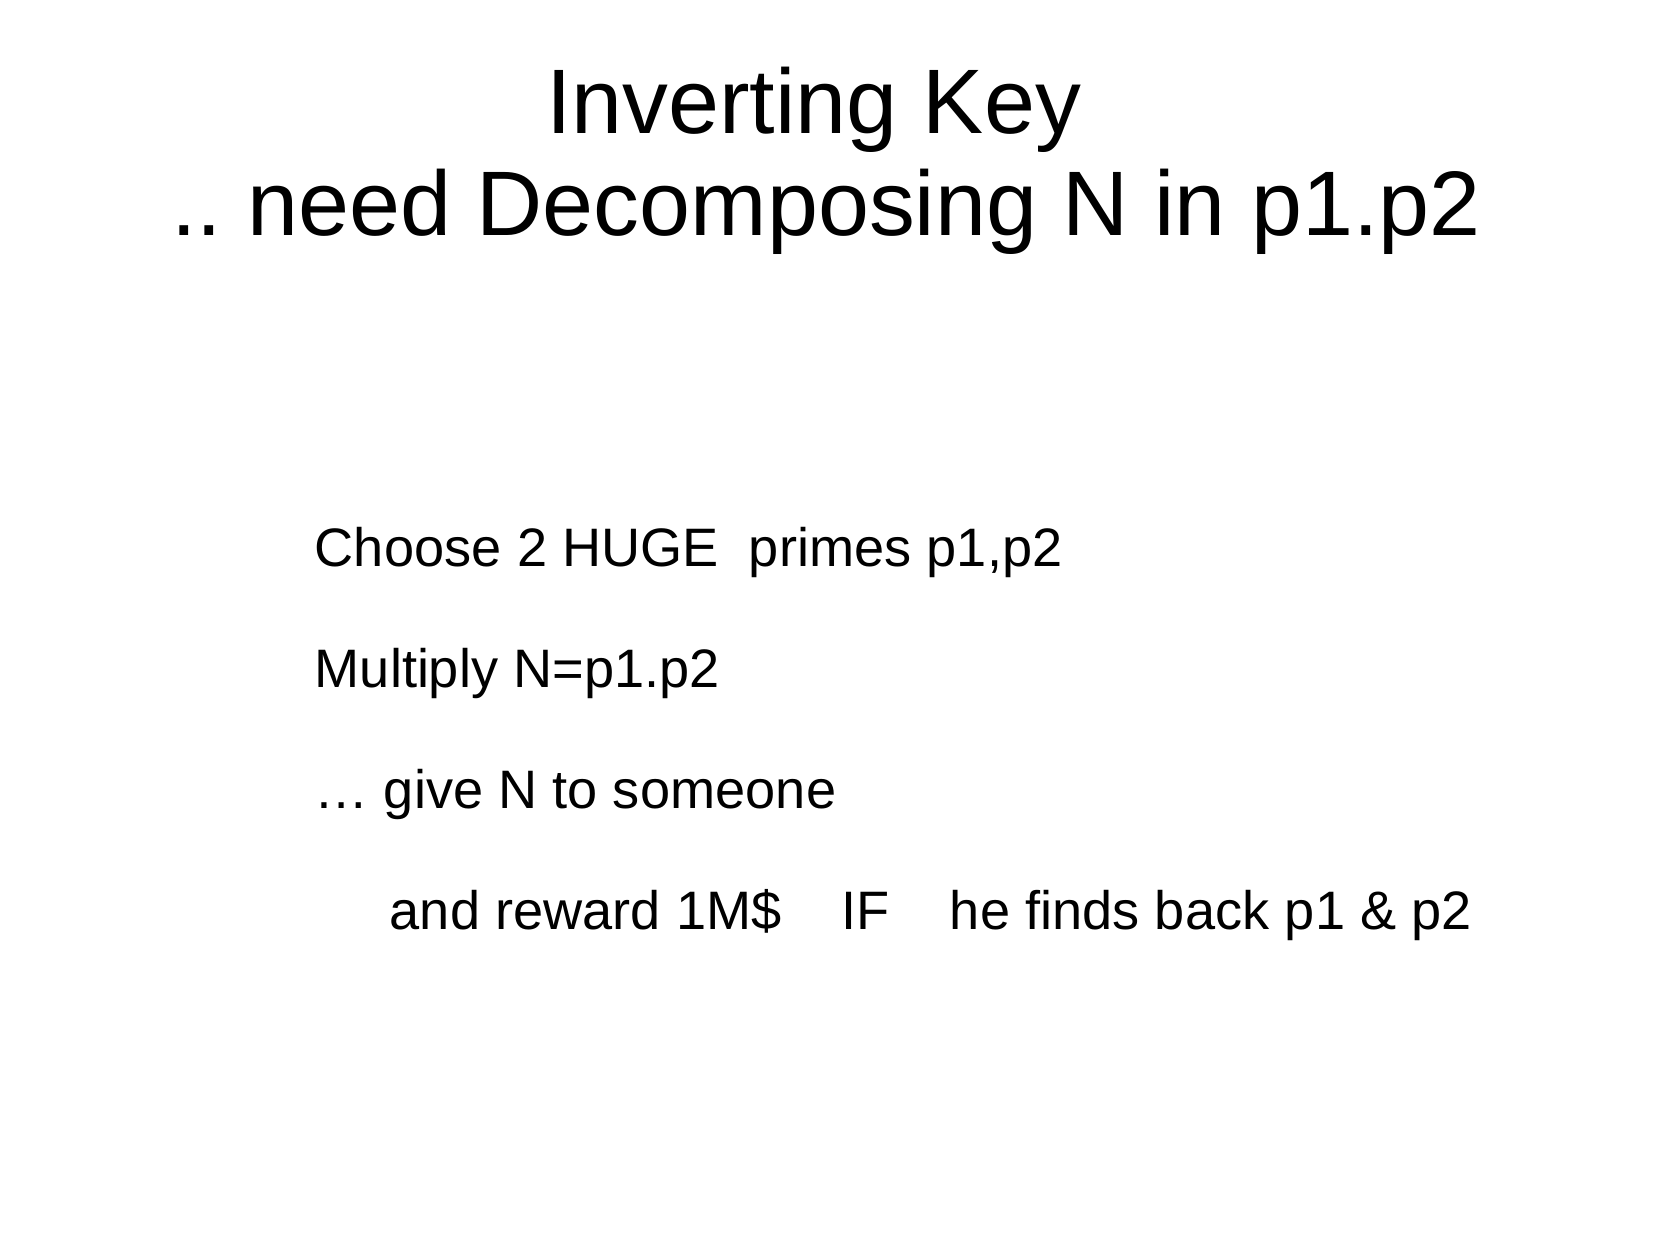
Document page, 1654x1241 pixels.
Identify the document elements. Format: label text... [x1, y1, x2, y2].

text_box Choose 2 HUGE primes p1,p2 Multiply N=p1.p2 … give N to someone and reward 1M$ IF he finds back p1 & p2 [300, 510, 1488, 949]
title Inverting Key .. need Decomposing N in p1.p2 [82, 49, 1571, 257]
